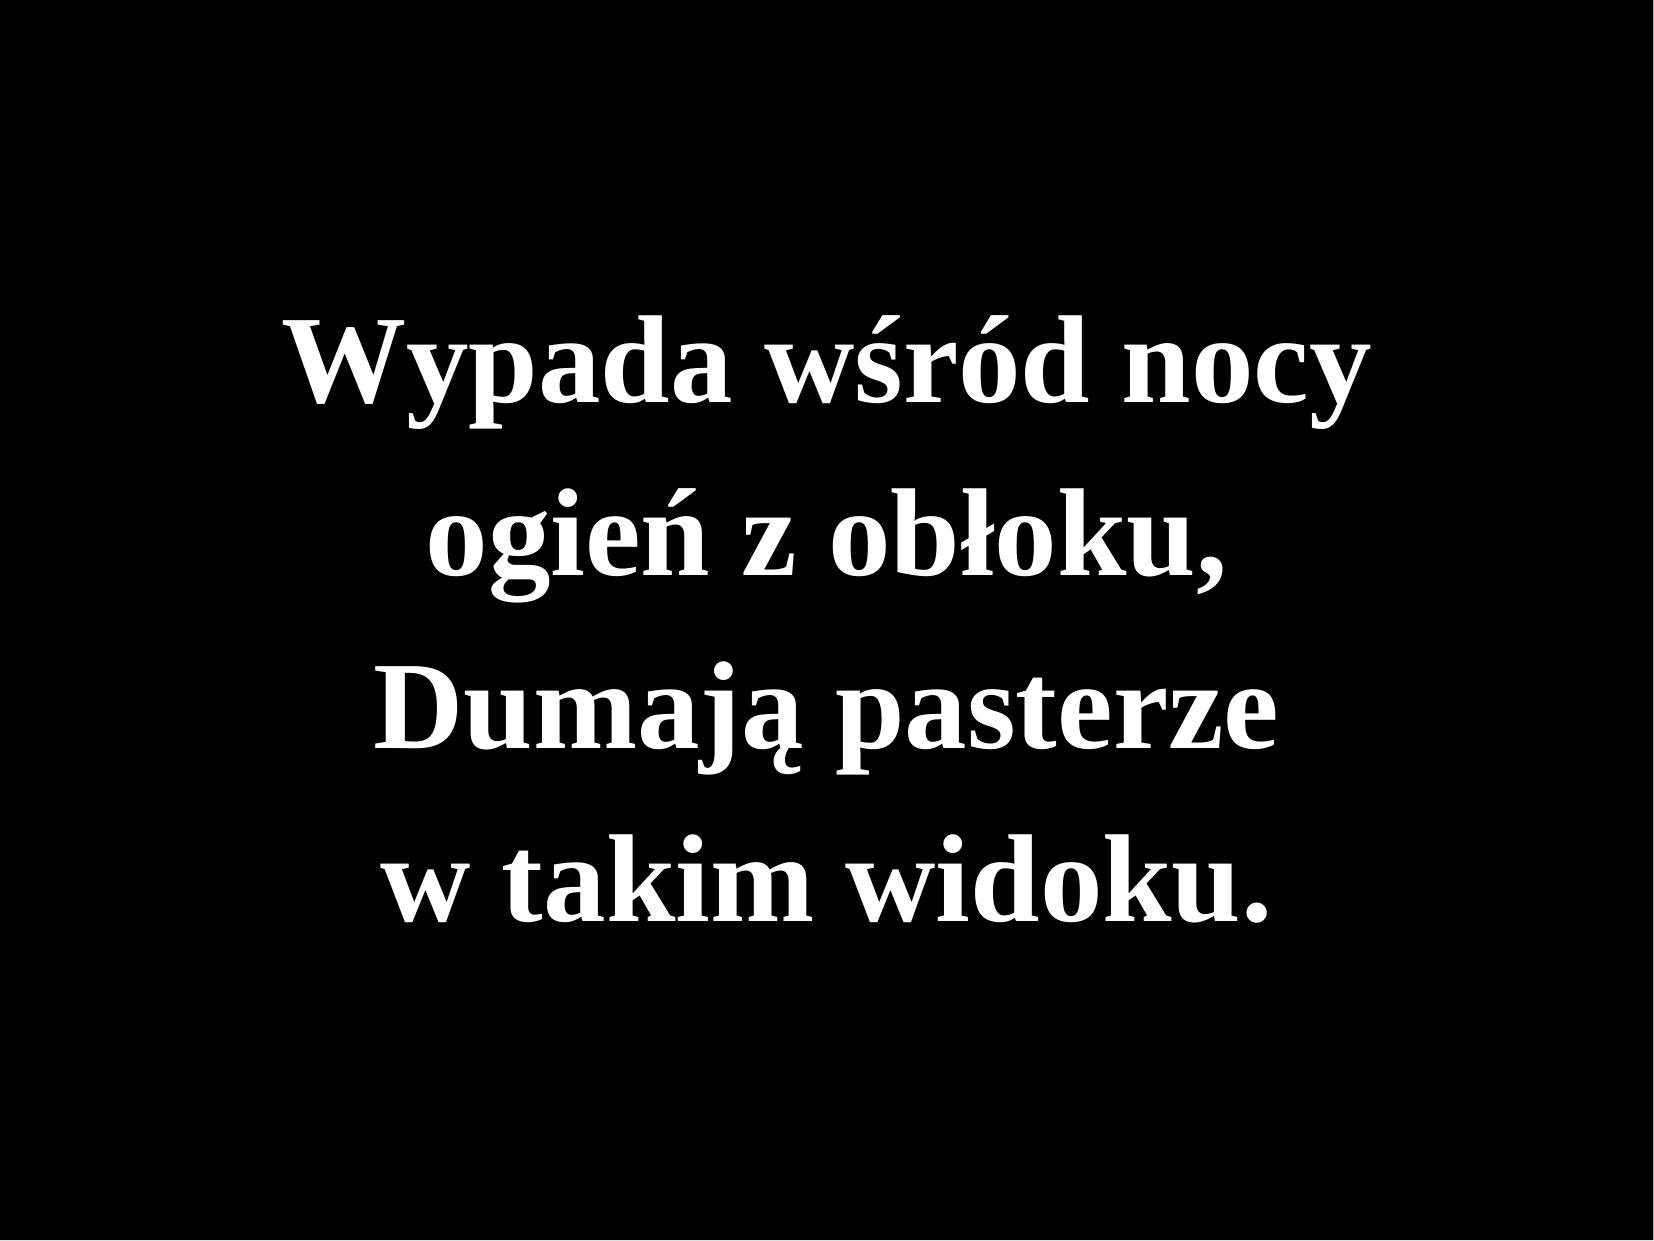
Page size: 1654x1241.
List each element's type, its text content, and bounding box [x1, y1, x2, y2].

title Wypada wśród nocy ppp ogień z obłoku, ppp Dumają pasterze ppp w takim widoku. [0, 0, 1654, 1241]
